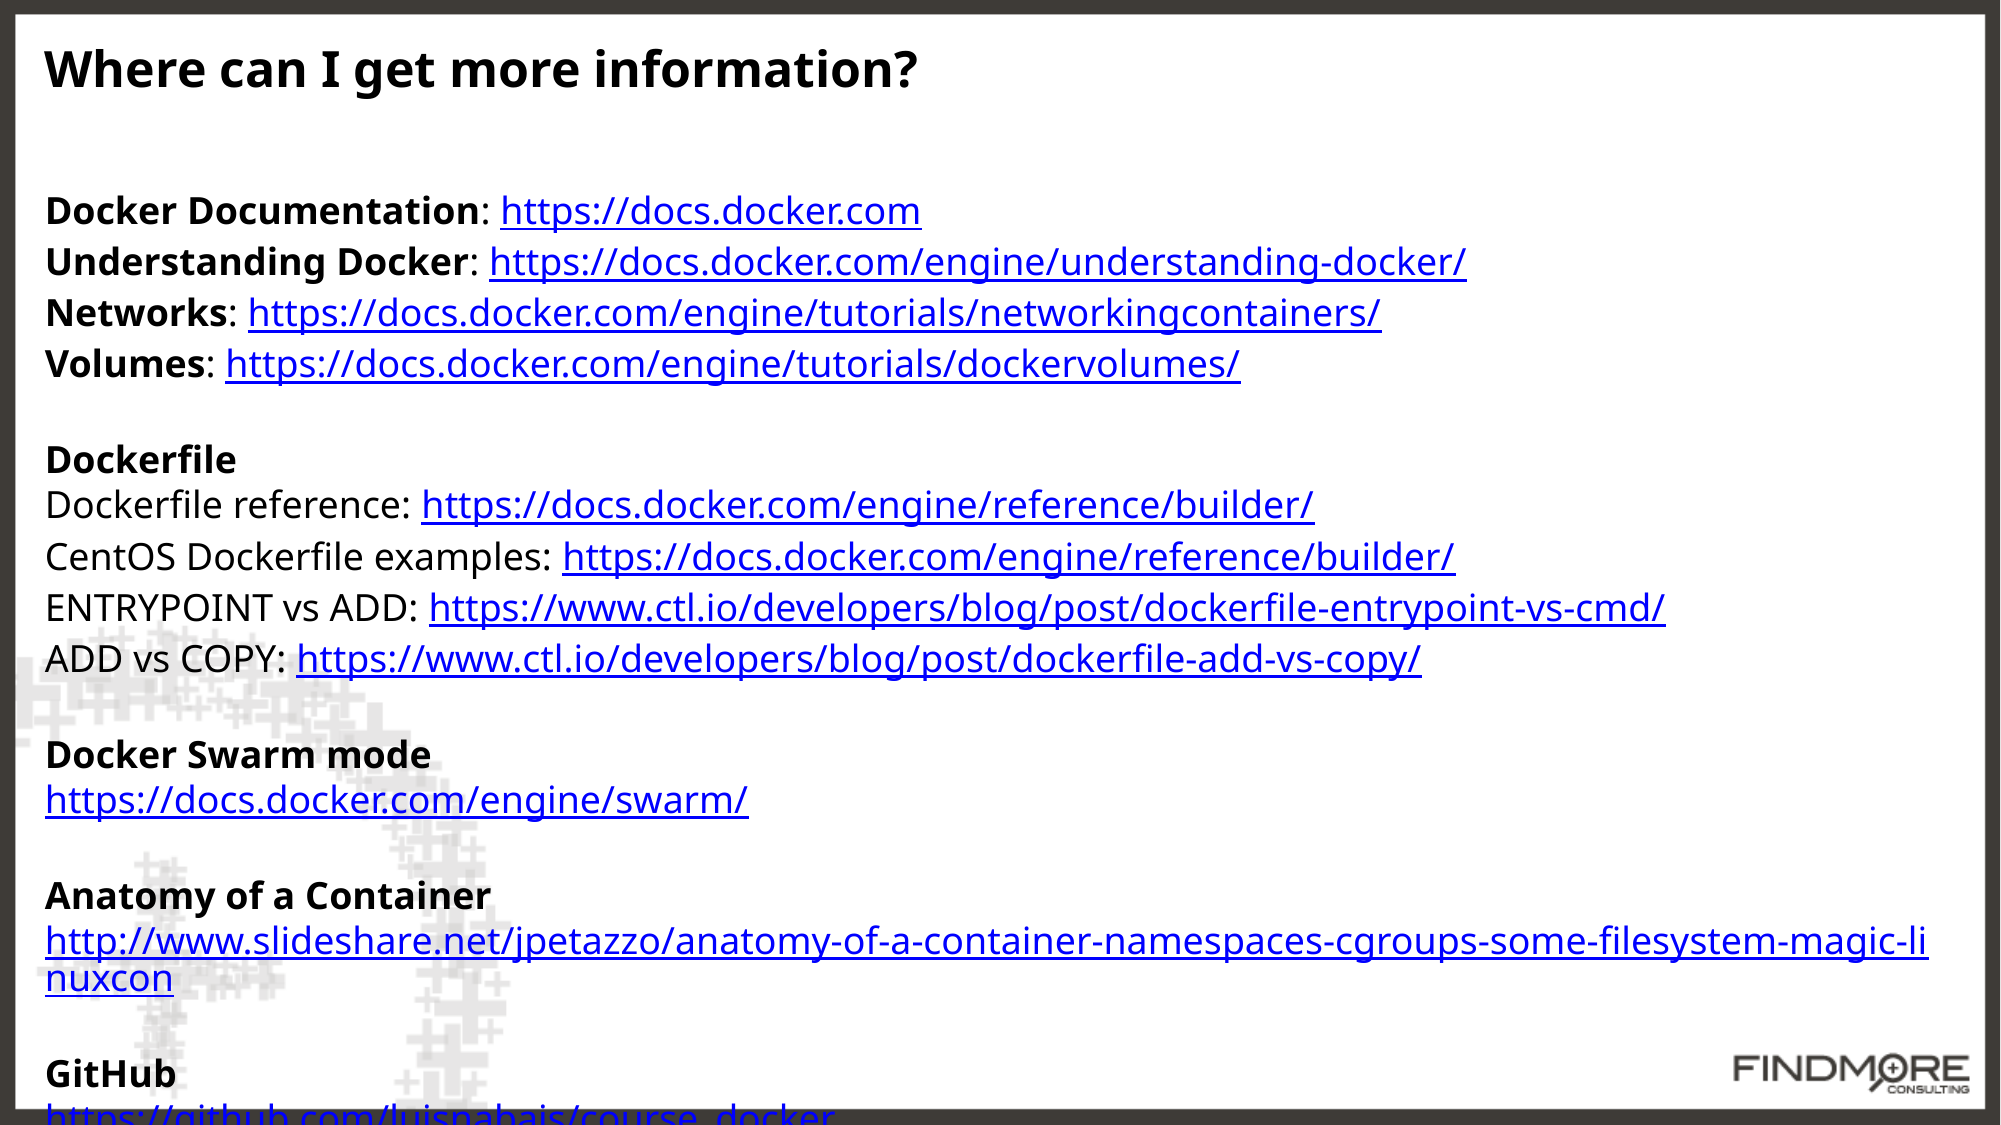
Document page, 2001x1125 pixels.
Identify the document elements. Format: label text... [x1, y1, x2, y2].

picture [178, 1114, 190, 1125]
picture [720, 1114, 732, 1125]
picture [322, 1114, 334, 1125]
picture [683, 1114, 693, 1120]
picture [500, 1114, 512, 1125]
picture [346, 1114, 356, 1125]
picture [0, 0, 2001, 1125]
picture [455, 1114, 466, 1125]
picture [100, 1114, 112, 1125]
text_box Where can I get more information? Docker Documentation: https://docs.docker.com Understanding Docker: https://docs.docker.com/engine/understanding-docker/ Networks: https://docs.docker.com/engine/tutorials/networkingcontainers/ Volumes: https://docs.docker.com/engine/tutorials/dockervolumes/ Dockerfile Dockerfile reference: https://docs.docker.com/engine/reference/builder/ CentOS Dockerfile examples: https://docs.docker.com/engine/reference/builder/ ENTRYPOINT vs ADD: https://www.ctl.io/developers/blog/post/dockerfile-entrypoint-vs-cmd/ ADD vs COPY: https://www.ctl.io/developers/blog/post/dockerfile-add-vs-copy/ Docker Swarm mode https://docs.docker.com/engine/swarm/ Anatomy of a Container http://www.slideshare.net/jpetazzo/anatomy-of-a-container-namespaces-cgroups-some-filesystem-magic-linuxcon GitHub https://github.com/luisnabais/course_docker [29, 29, 1950, 1061]
picture [804, 1114, 814, 1120]
picture [272, 1114, 284, 1125]
picture [226, 1114, 237, 1125]
picture [359, 1114, 369, 1125]
picture [50, 1114, 61, 1125]
picture [602, 1114, 614, 1125]
picture [743, 1114, 755, 1125]
